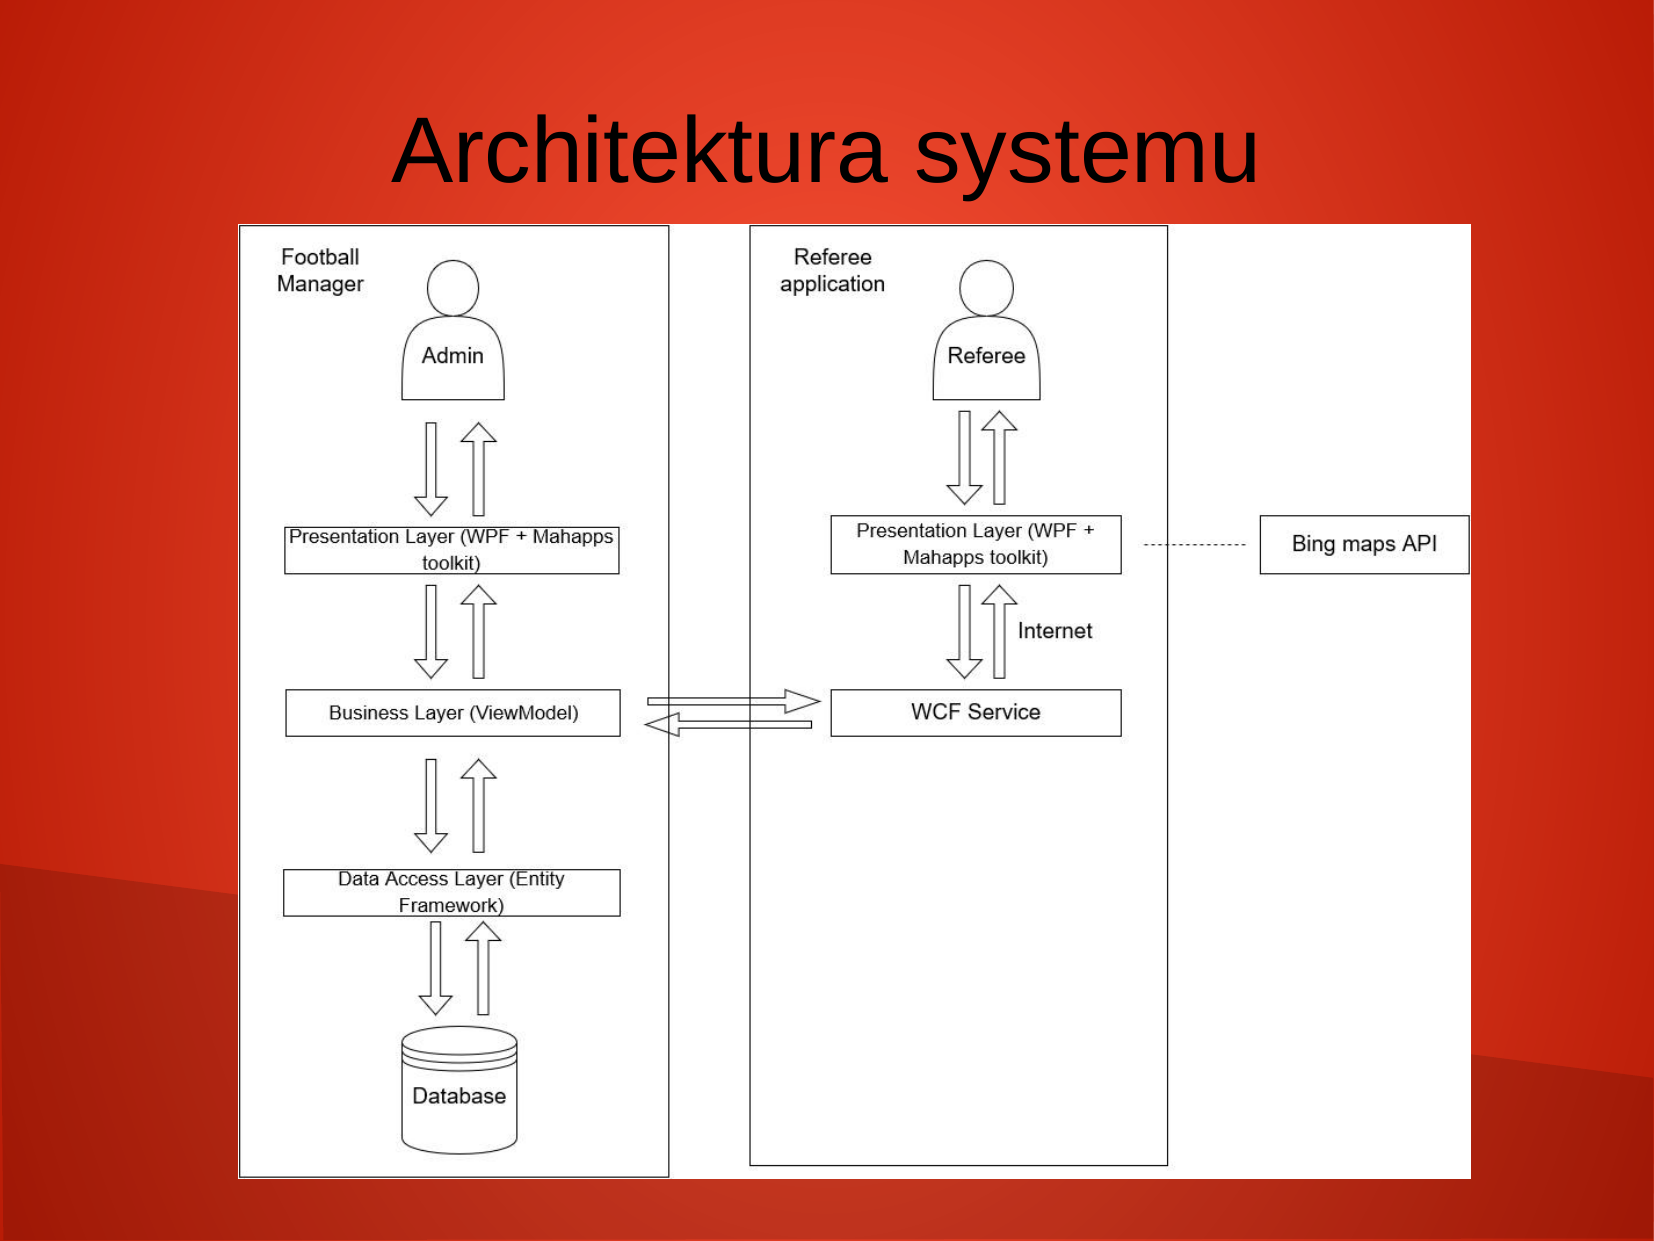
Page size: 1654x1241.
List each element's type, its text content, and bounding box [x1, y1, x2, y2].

title Architektura systemu [82, 47, 1571, 252]
picture [238, 224, 1471, 1179]
